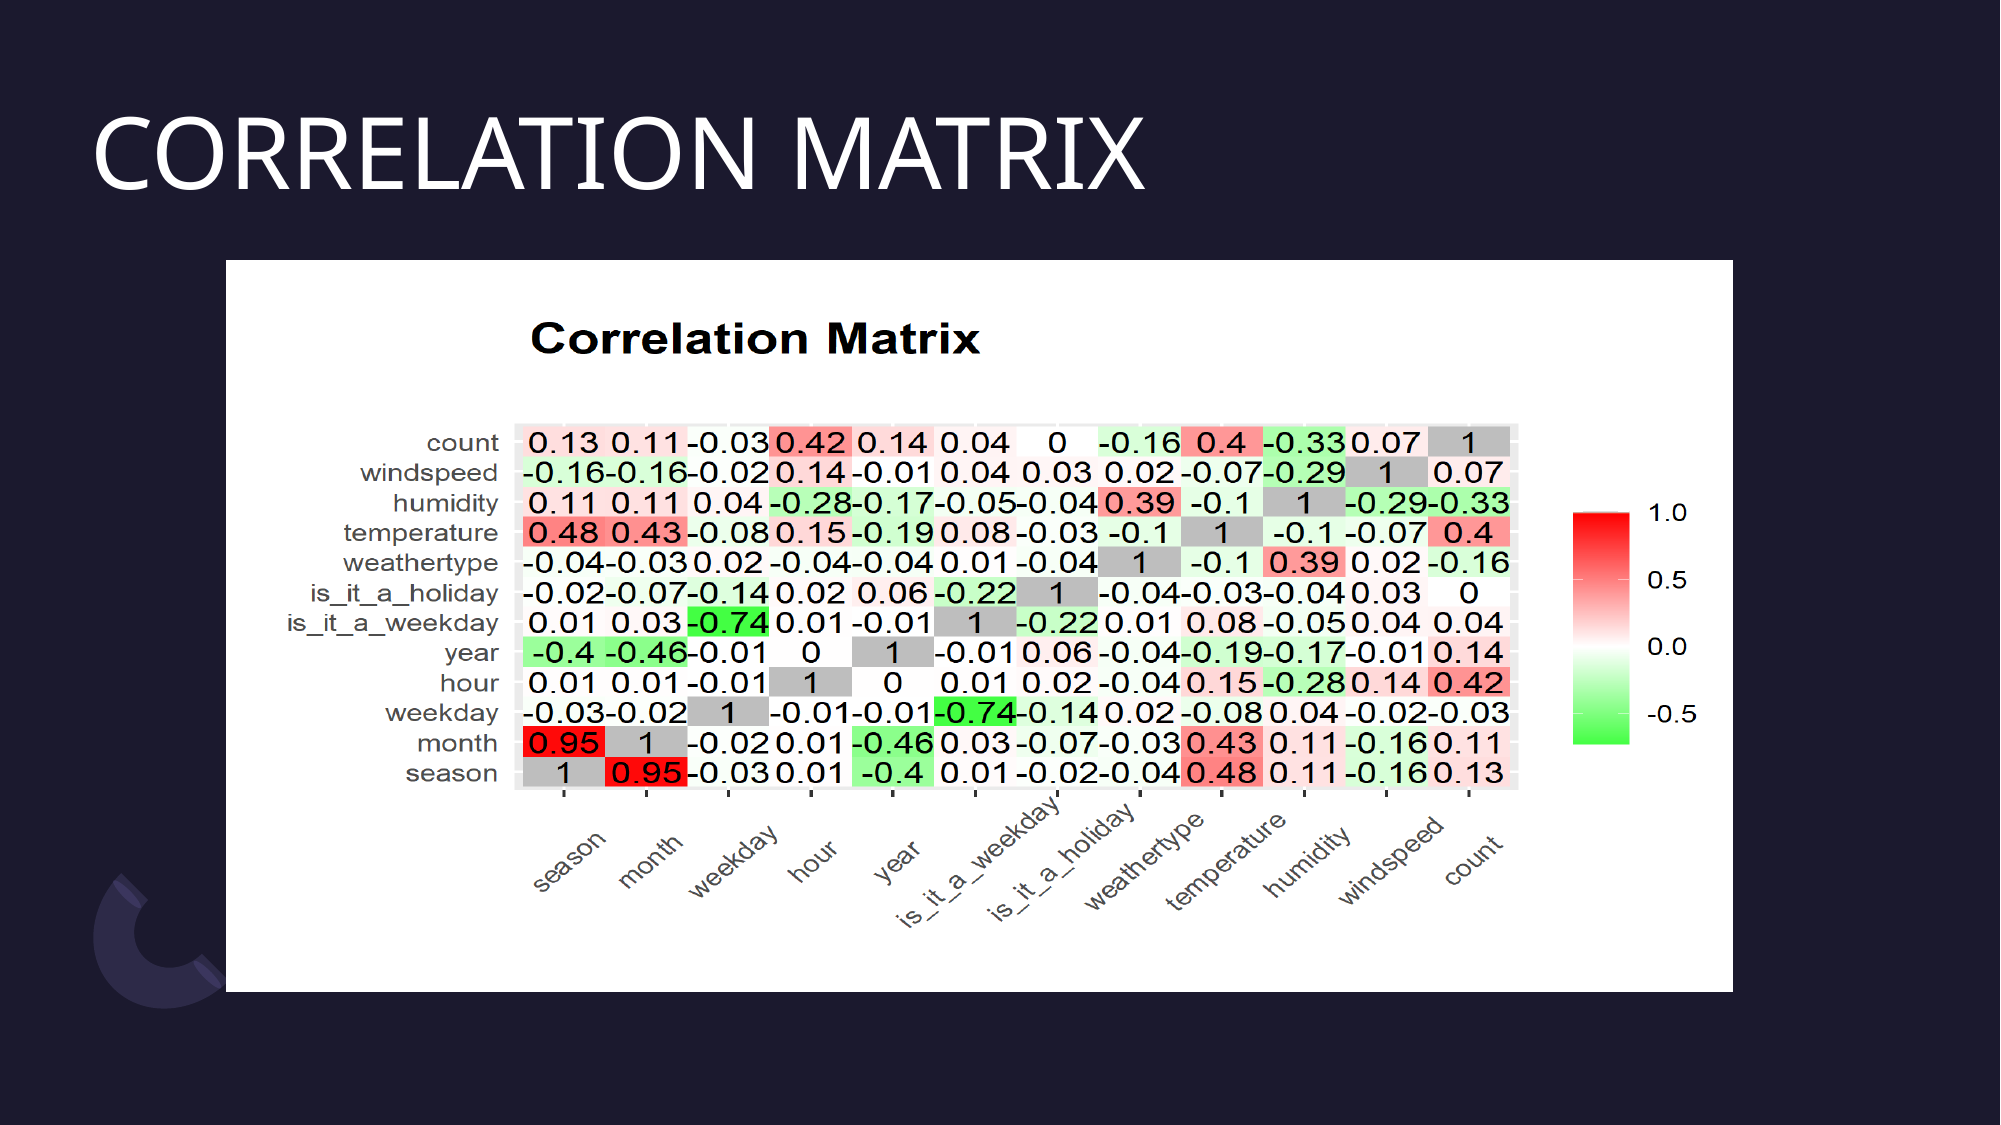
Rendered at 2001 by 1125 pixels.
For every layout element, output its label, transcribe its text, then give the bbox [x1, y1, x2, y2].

title CORRELATION MATRIX [90, 90, 1910, 309]
picture [226, 260, 1733, 992]
